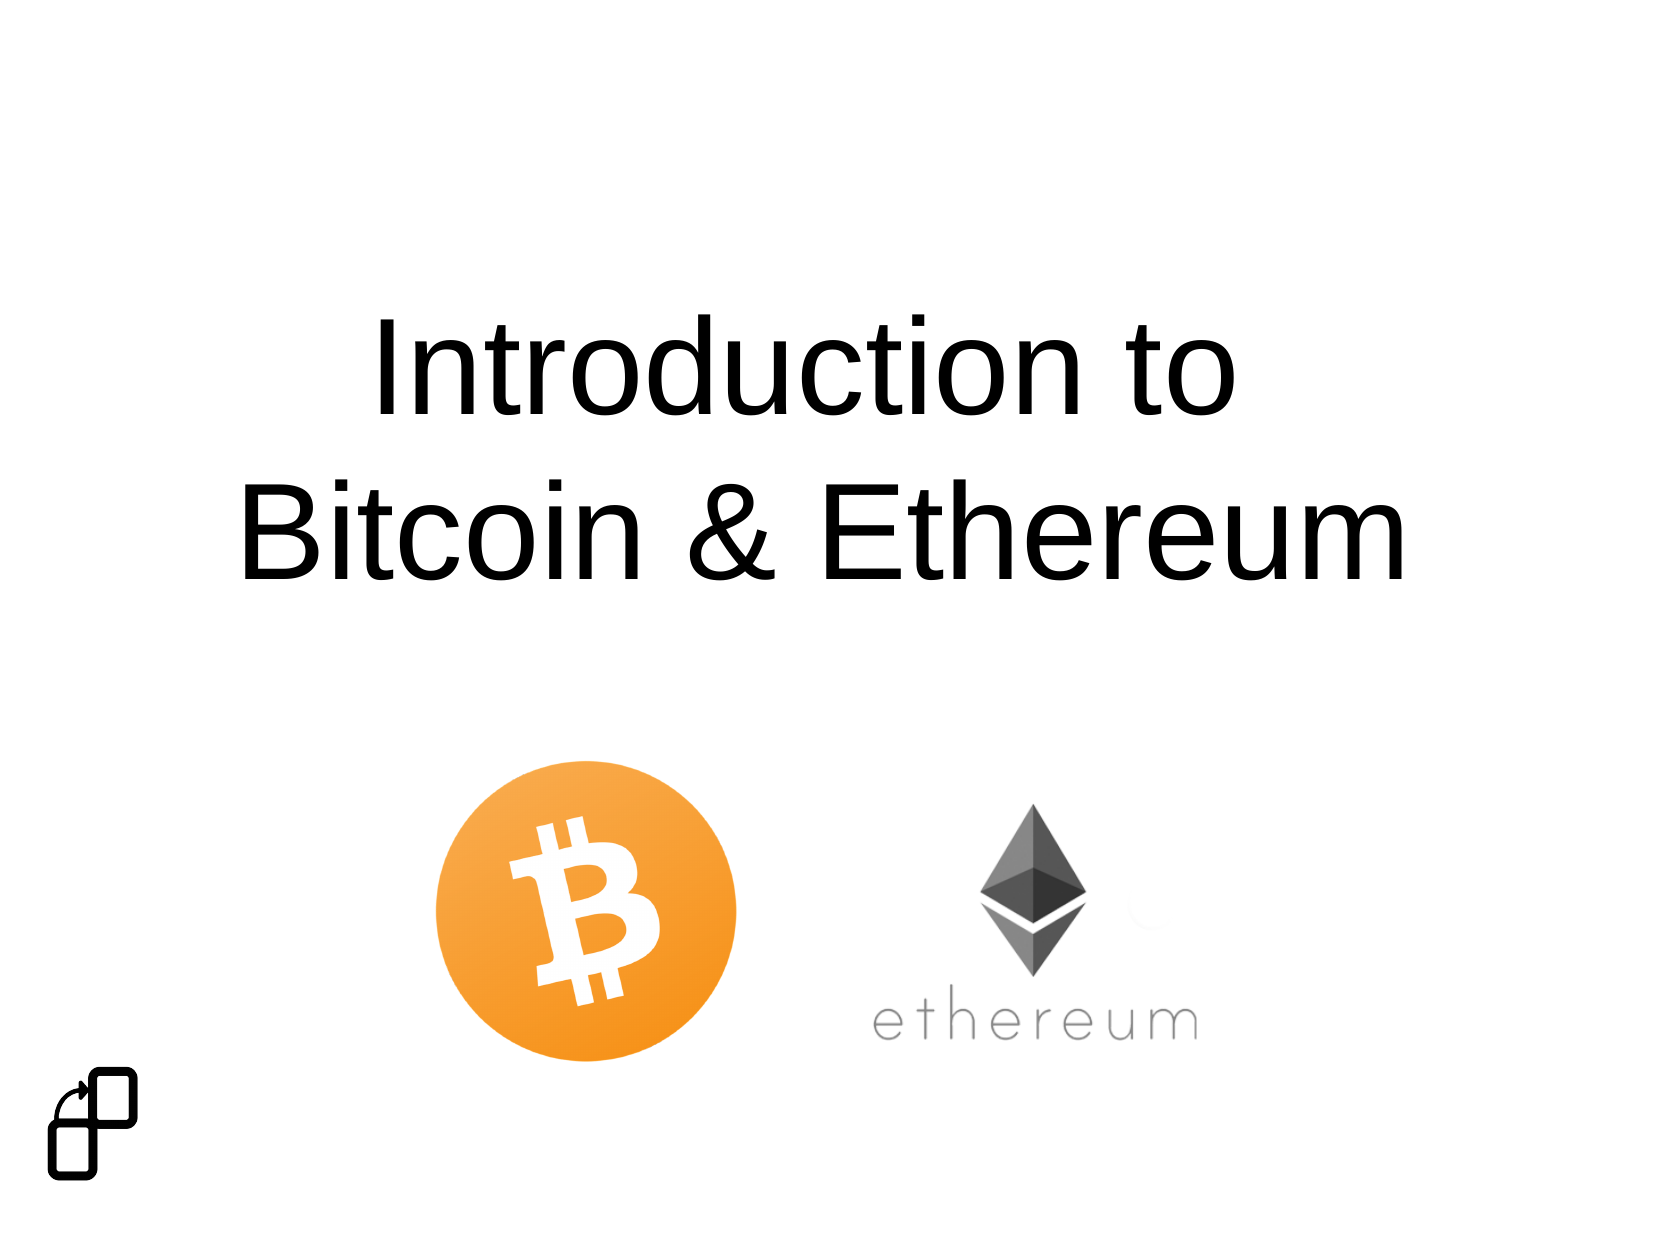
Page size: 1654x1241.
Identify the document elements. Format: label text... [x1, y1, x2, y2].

picture [384, 709, 788, 1113]
picture [30, 1062, 153, 1186]
title Introduction to Bitcoin & Ethereum [71, 75, 1576, 811]
picture [866, 765, 1207, 1107]
